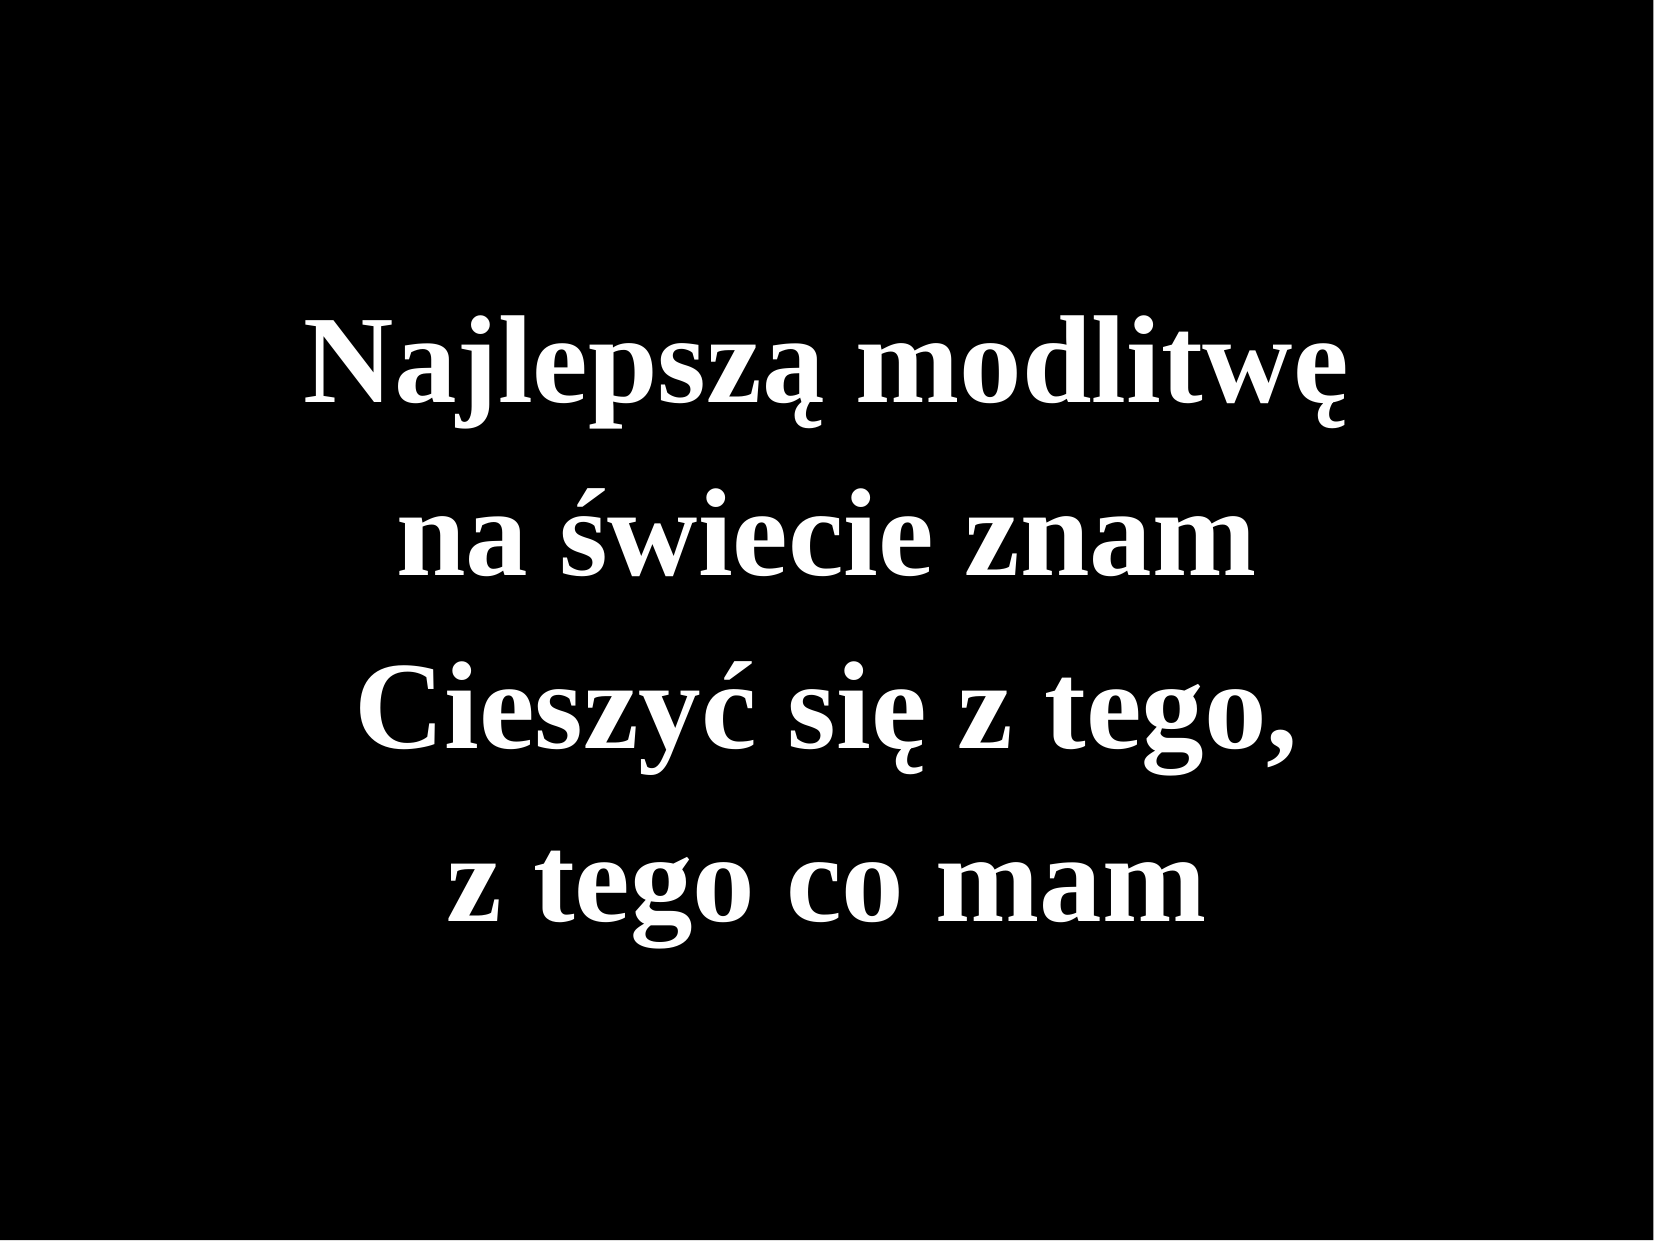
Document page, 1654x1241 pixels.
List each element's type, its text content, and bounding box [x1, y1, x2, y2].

title Najlepszą modlitwę ppp na świecie znam ppp Cieszyć się z tego, ppp z tego co mam [0, 0, 1654, 1241]
